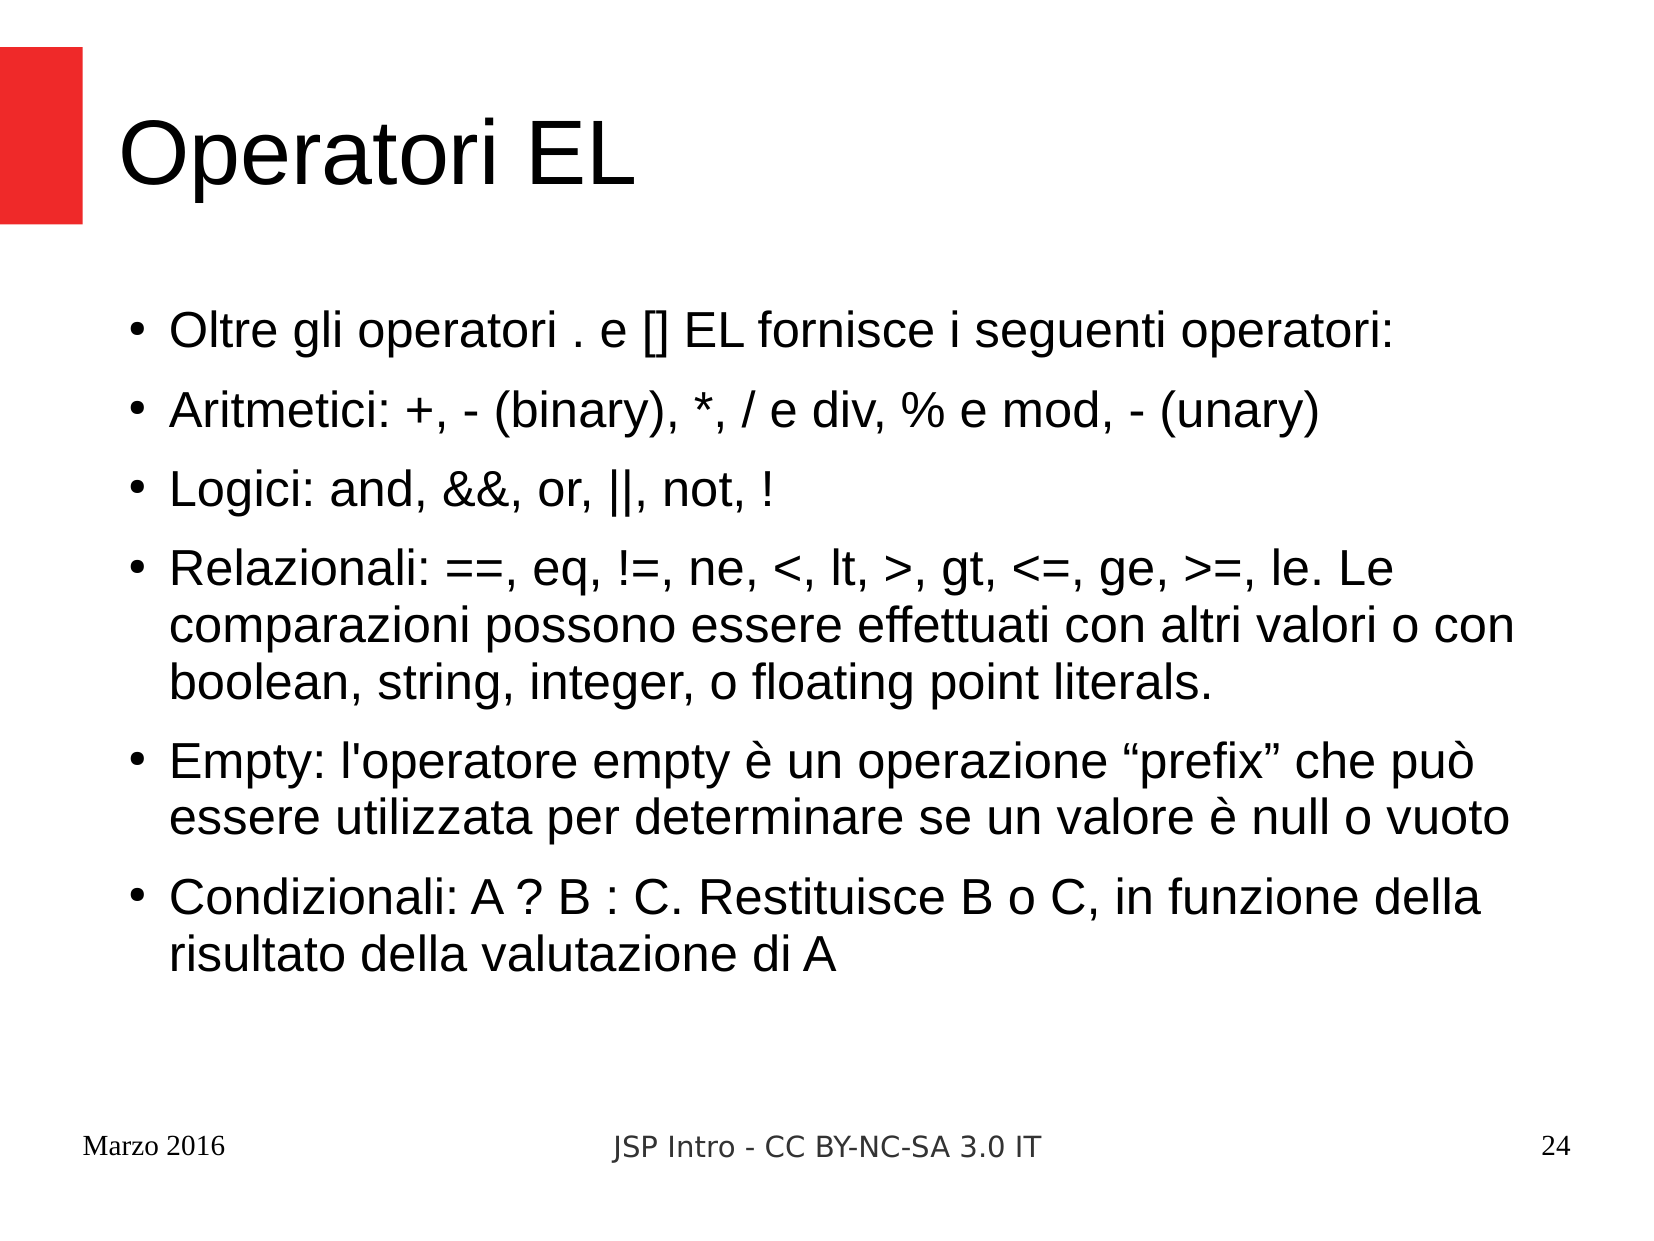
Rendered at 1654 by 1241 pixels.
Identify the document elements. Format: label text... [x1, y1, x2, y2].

title Operatori EL [118, 49, 1607, 257]
list Oltre gli operatori . e [] EL fornisce i seguenti operatori: Aritmetici: +, - (binary), *, / e div, % e mod, - (unary) Logici: and, &&, or, ||, not, ! Relazionali: ==, eq, !=, ne, <, lt, >, gt, <=, ge, >=, le. Le comparazioni possono essere effettuati con altri valori o con boolean, string, integer, o floating point literals. Empty: l'operatore empty è un operazione “prefix” che può essere utilizzata per determinare se un valore è null o vuoto Condizionali: A ? B : C. Restituisce B o C, in funzione della risultato della valutazione di A [114, 302, 1539, 1033]
